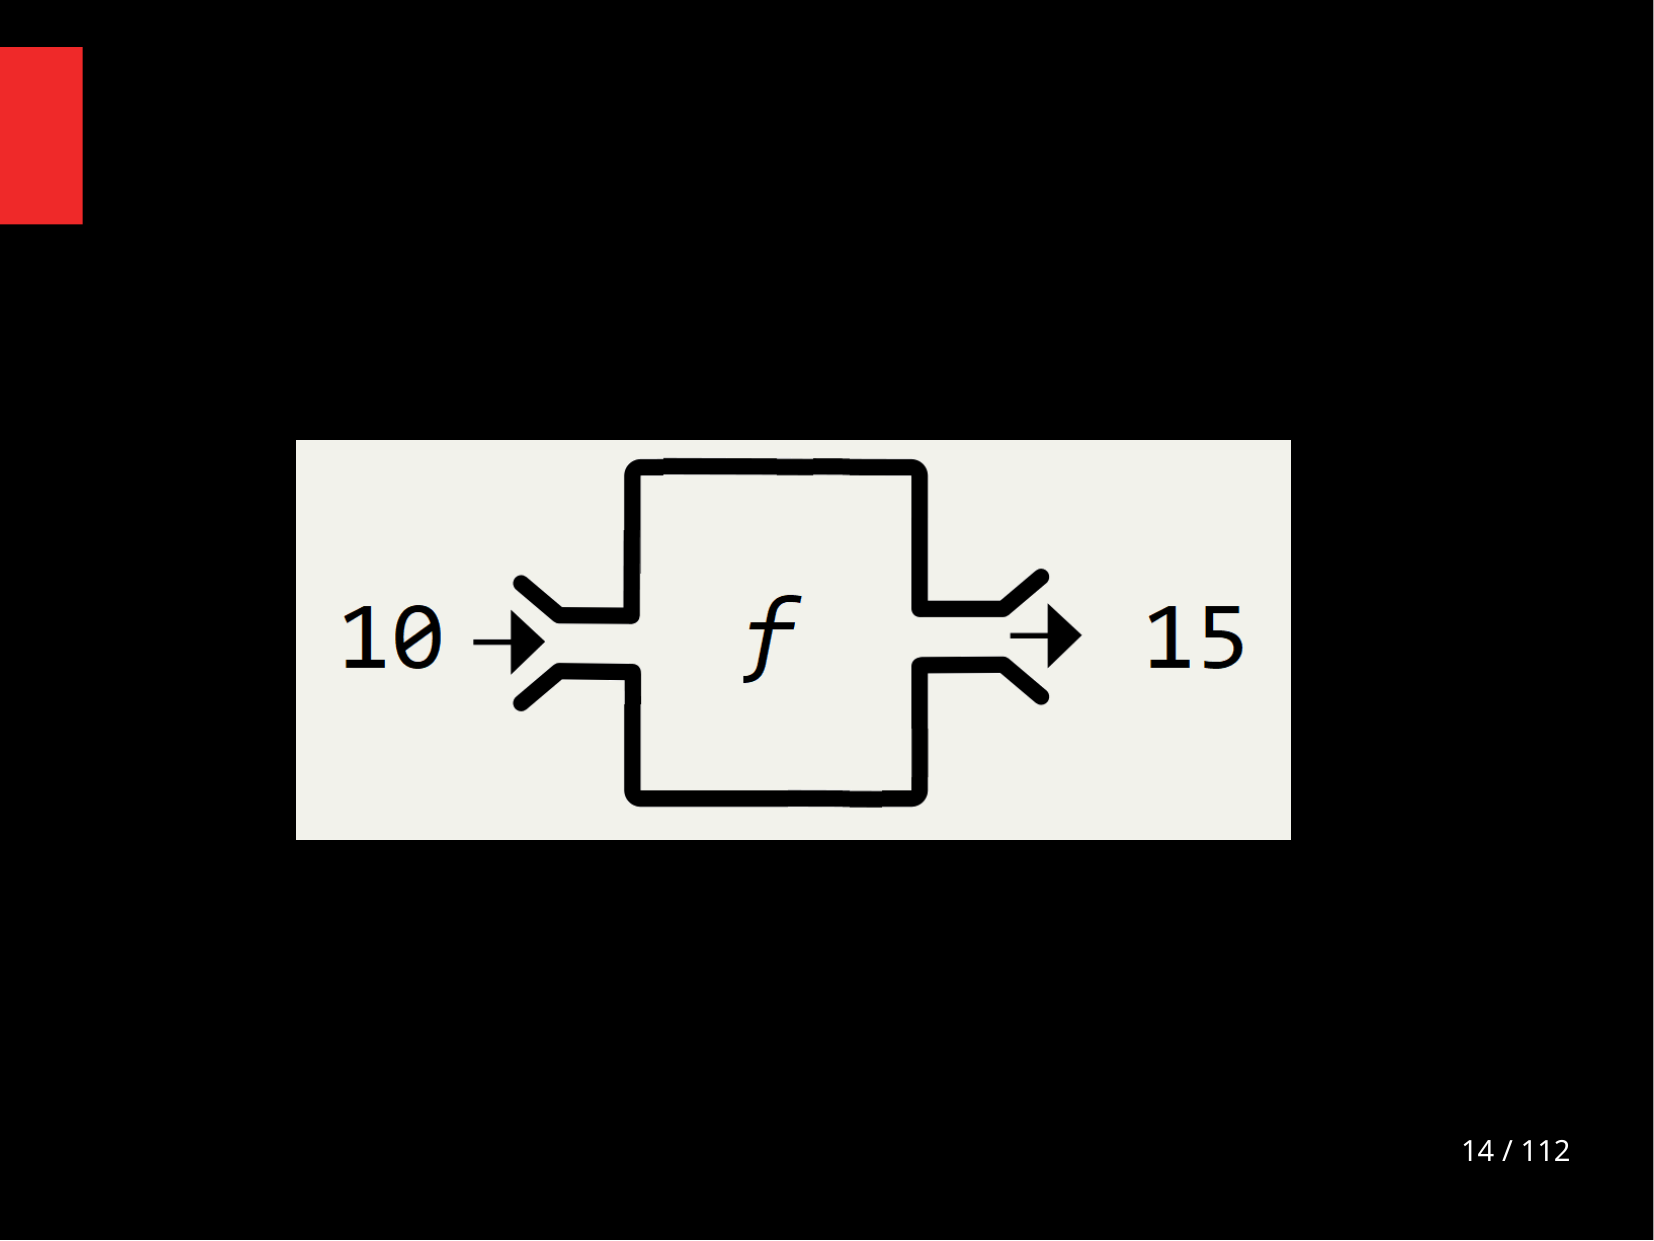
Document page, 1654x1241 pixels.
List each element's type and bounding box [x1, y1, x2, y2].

picture [296, 440, 1291, 841]
